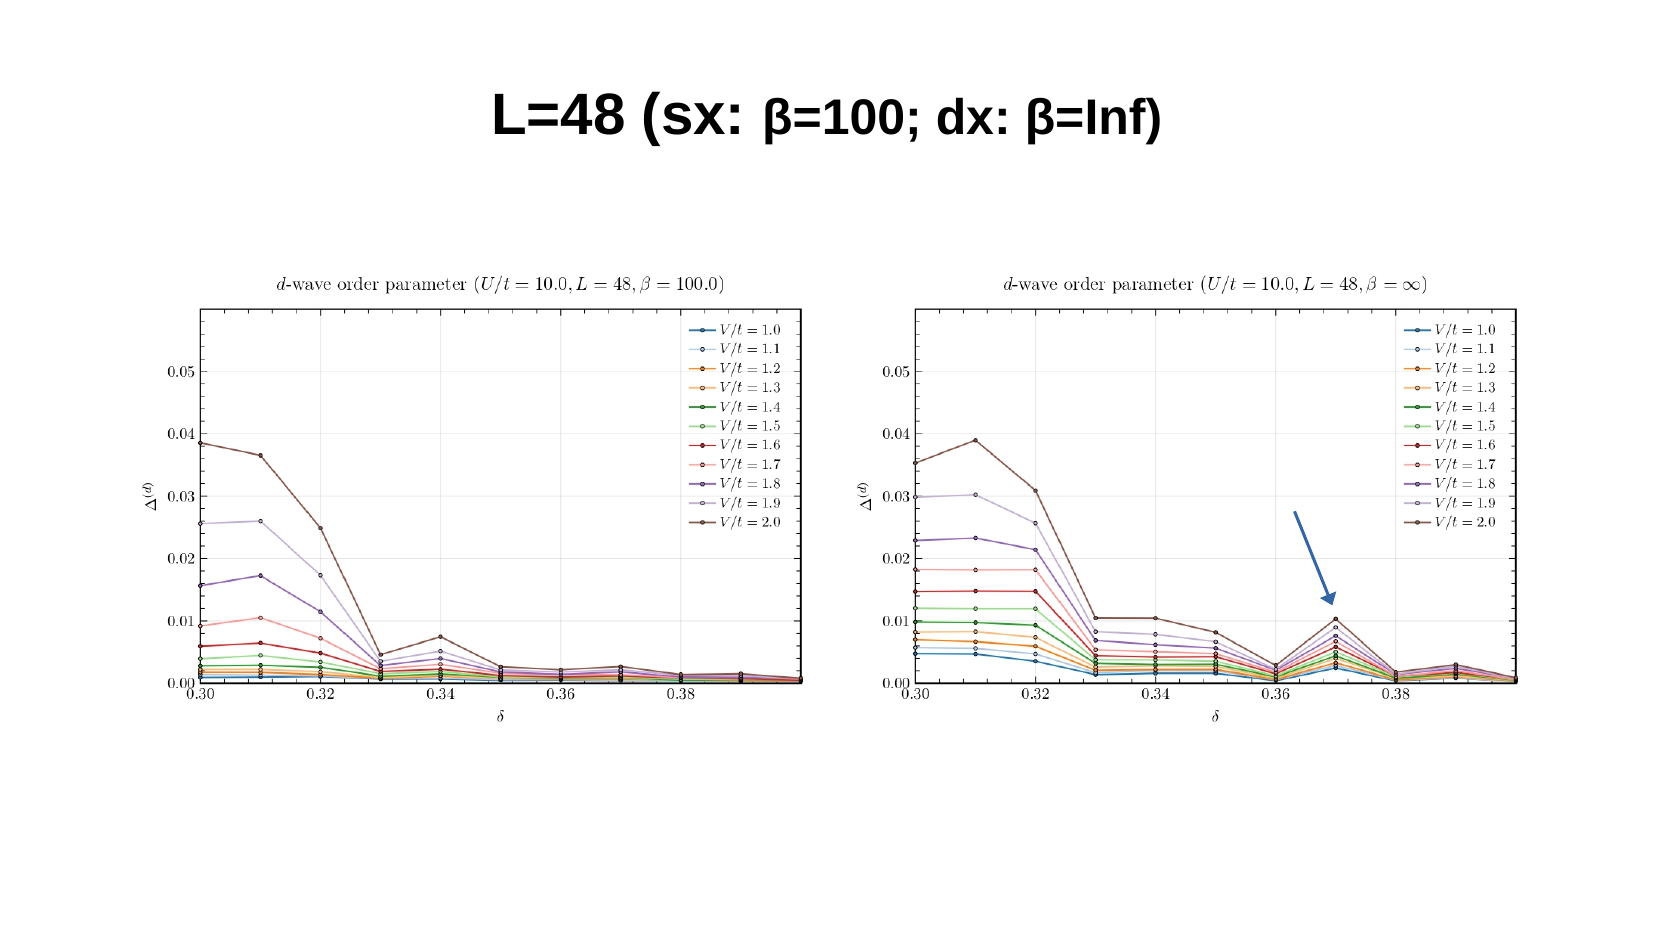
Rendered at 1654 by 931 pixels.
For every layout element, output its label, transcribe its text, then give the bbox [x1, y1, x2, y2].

picture [845, 263, 1524, 737]
title L=48 (sx: β=100; dx: β=Inf) [82, 37, 1571, 193]
picture [130, 263, 809, 737]
